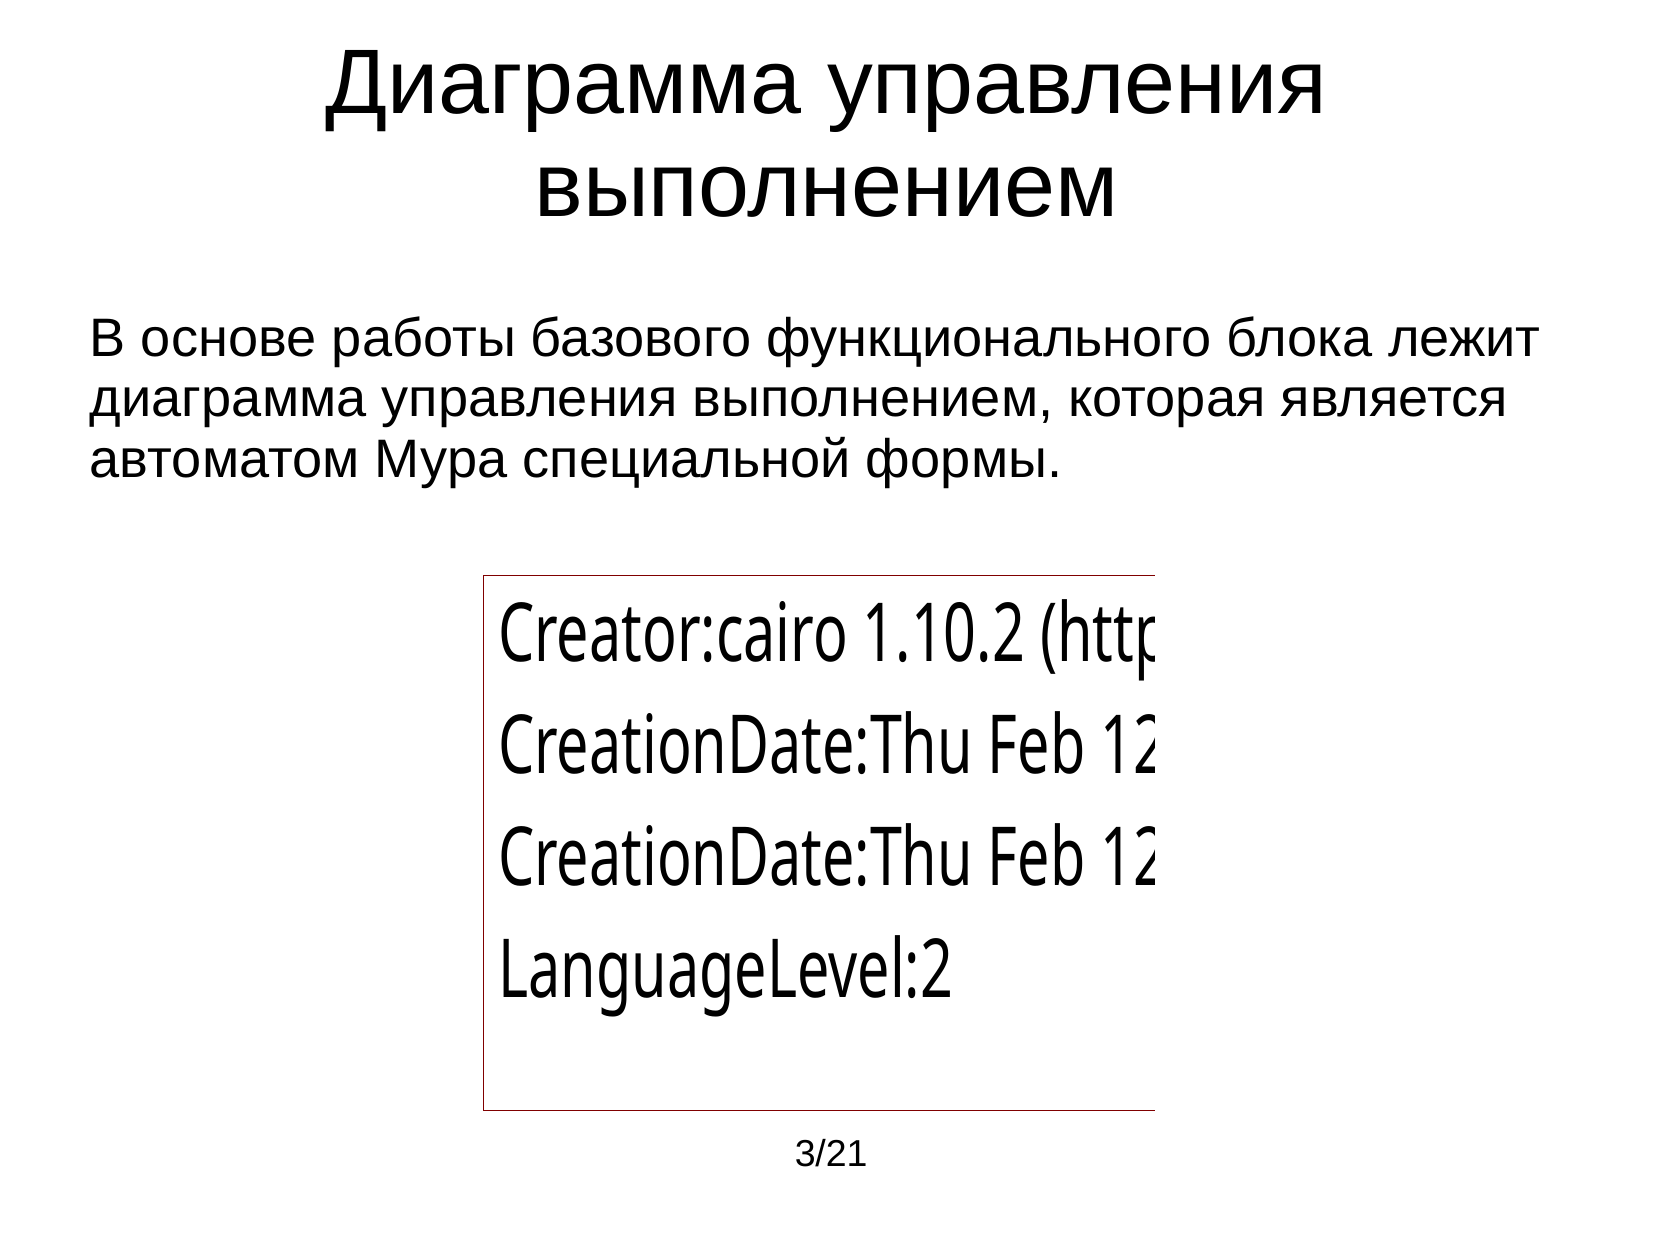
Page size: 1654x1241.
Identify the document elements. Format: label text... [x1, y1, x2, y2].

title Диаграмма управления выполнением [82, 30, 1571, 238]
picture [479, 570, 1156, 1111]
text_box В основе работы базового функционального блока лежит диаграмма управления выполнением, которая является автоматом Мура специальной формы. [75, 300, 1636, 498]
text_box 3/21 [780, 1125, 916, 1182]
